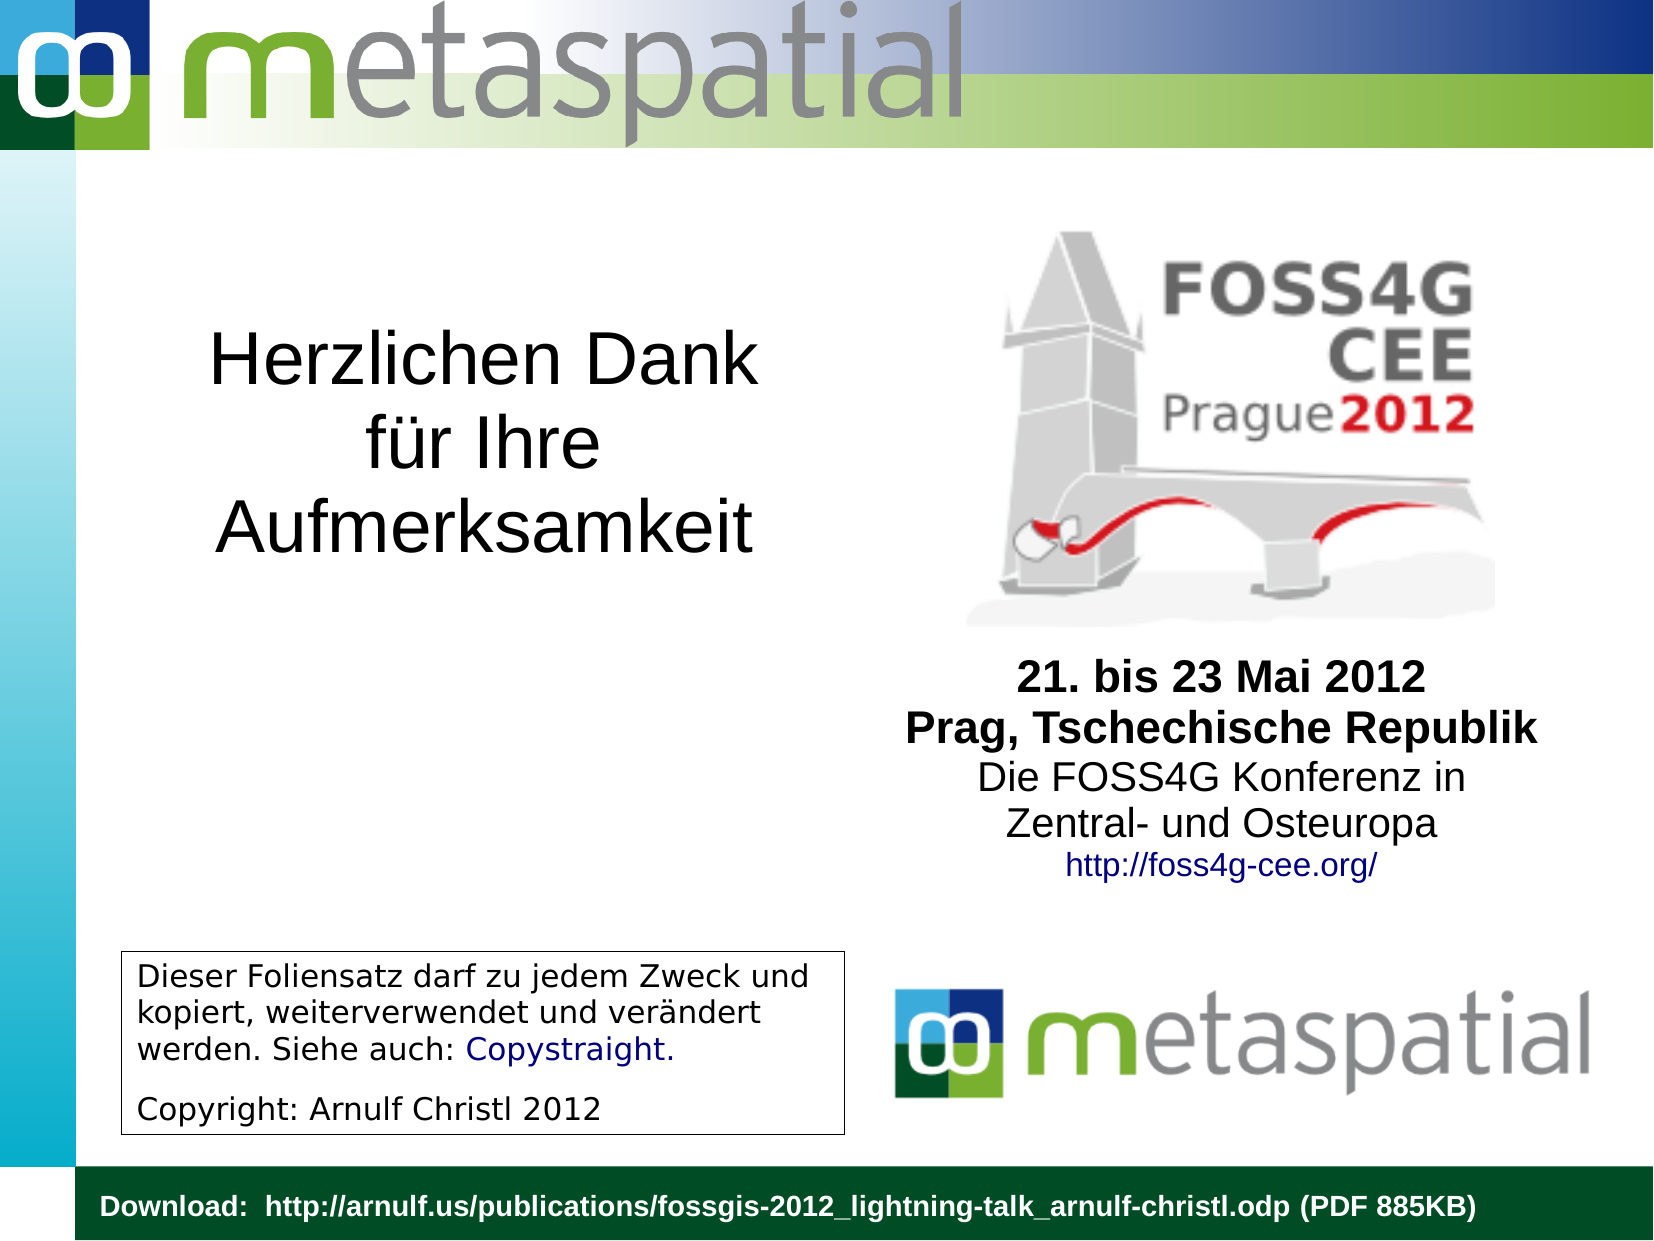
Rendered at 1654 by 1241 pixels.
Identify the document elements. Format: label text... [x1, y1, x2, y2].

text_box Download: http://arnulf.us/publications/fossgis-2012_lightning-talk_arnulf-christl.odp (PDF 885KB) [82, 1180, 1625, 1241]
picture [966, 230, 1495, 627]
picture [0, 0, 961, 150]
text_box Dieser Foliensatz darf zu jedem Zweck und kopiert, weiterverwendet und verändert werden. Siehe auch: Copystraight. Copyright: Arnulf Christl 2012 [121, 951, 845, 1135]
picture [880, 974, 1610, 1111]
text_box 21. bis 23 Mai 2012 Prag, Tschechische Republik Die FOSS4G Konferenz in Zentral- und Osteuropa http://foss4g-cee.org/ [836, 643, 1607, 892]
title Herzlichen Dank für Ihre Aufmerksamkeit [171, 302, 798, 582]
